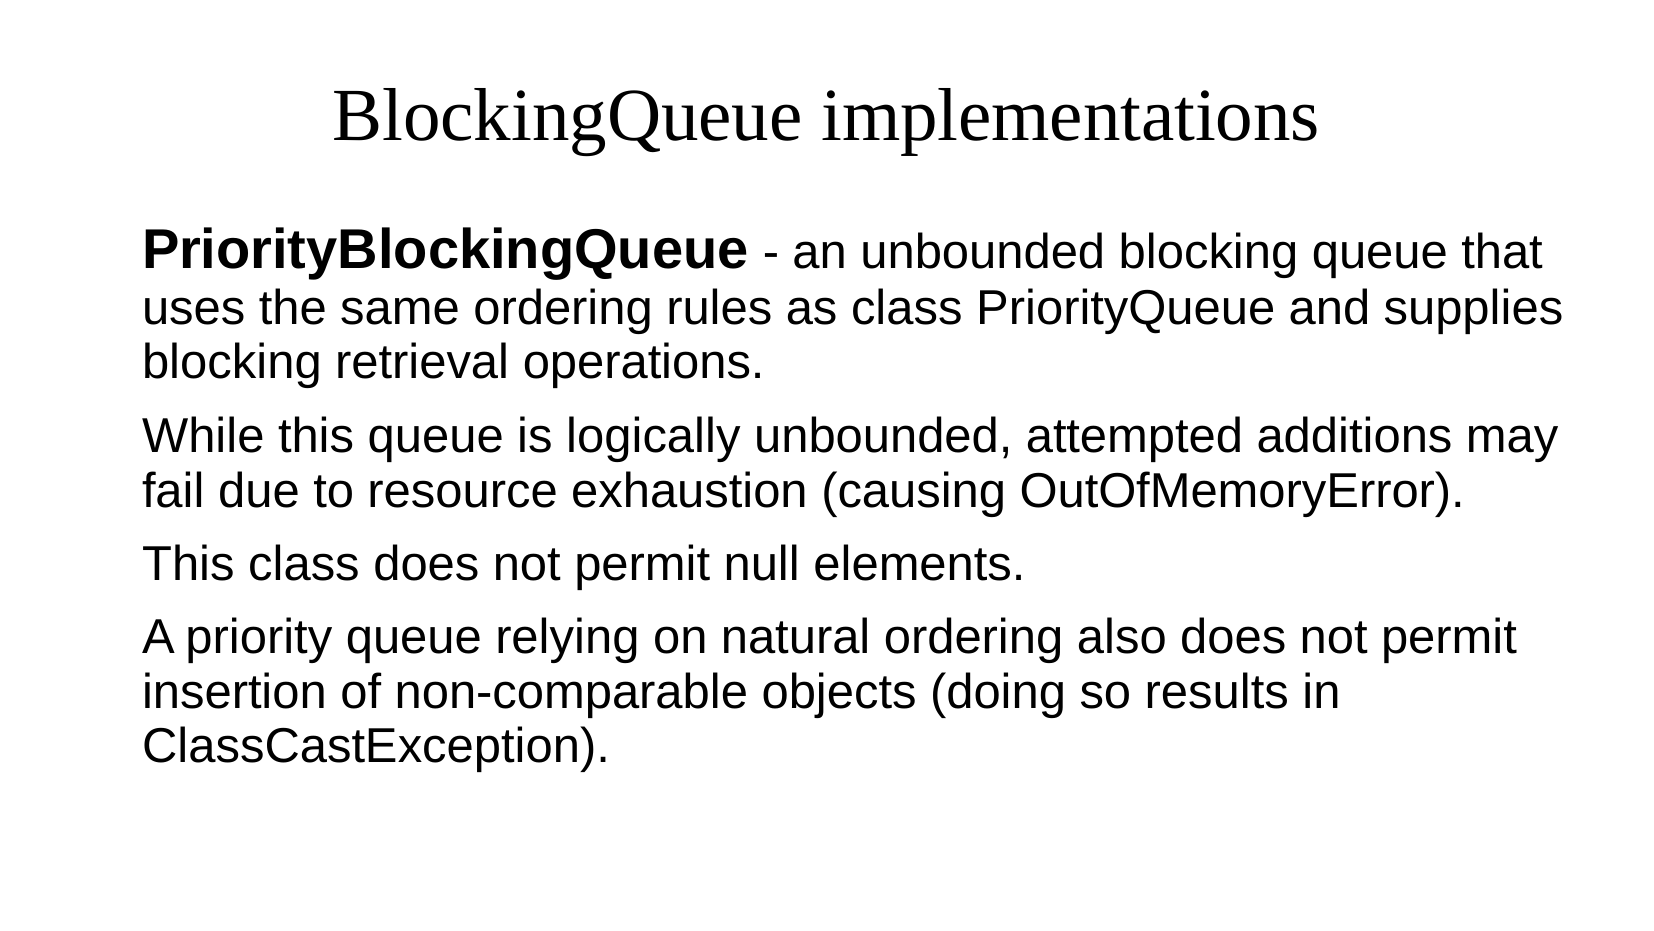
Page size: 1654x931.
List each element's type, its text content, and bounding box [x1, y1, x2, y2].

title BlockingQueue implementations [82, 36, 1571, 193]
list PriorityBlockingQueue - an unbounded blocking queue that uses the same ordering rules as class PriorityQueue and supplies blocking retrieval operations. While this queue is logically unbounded, attempted additions may fail due to resource exhaustion (causing OutOfMemoryError). This class does not permit null elements. A priority queue relying on natural ordering also does not permit insertion of non-comparable objects (doing so results in ClassCastException). [82, 217, 1571, 822]
